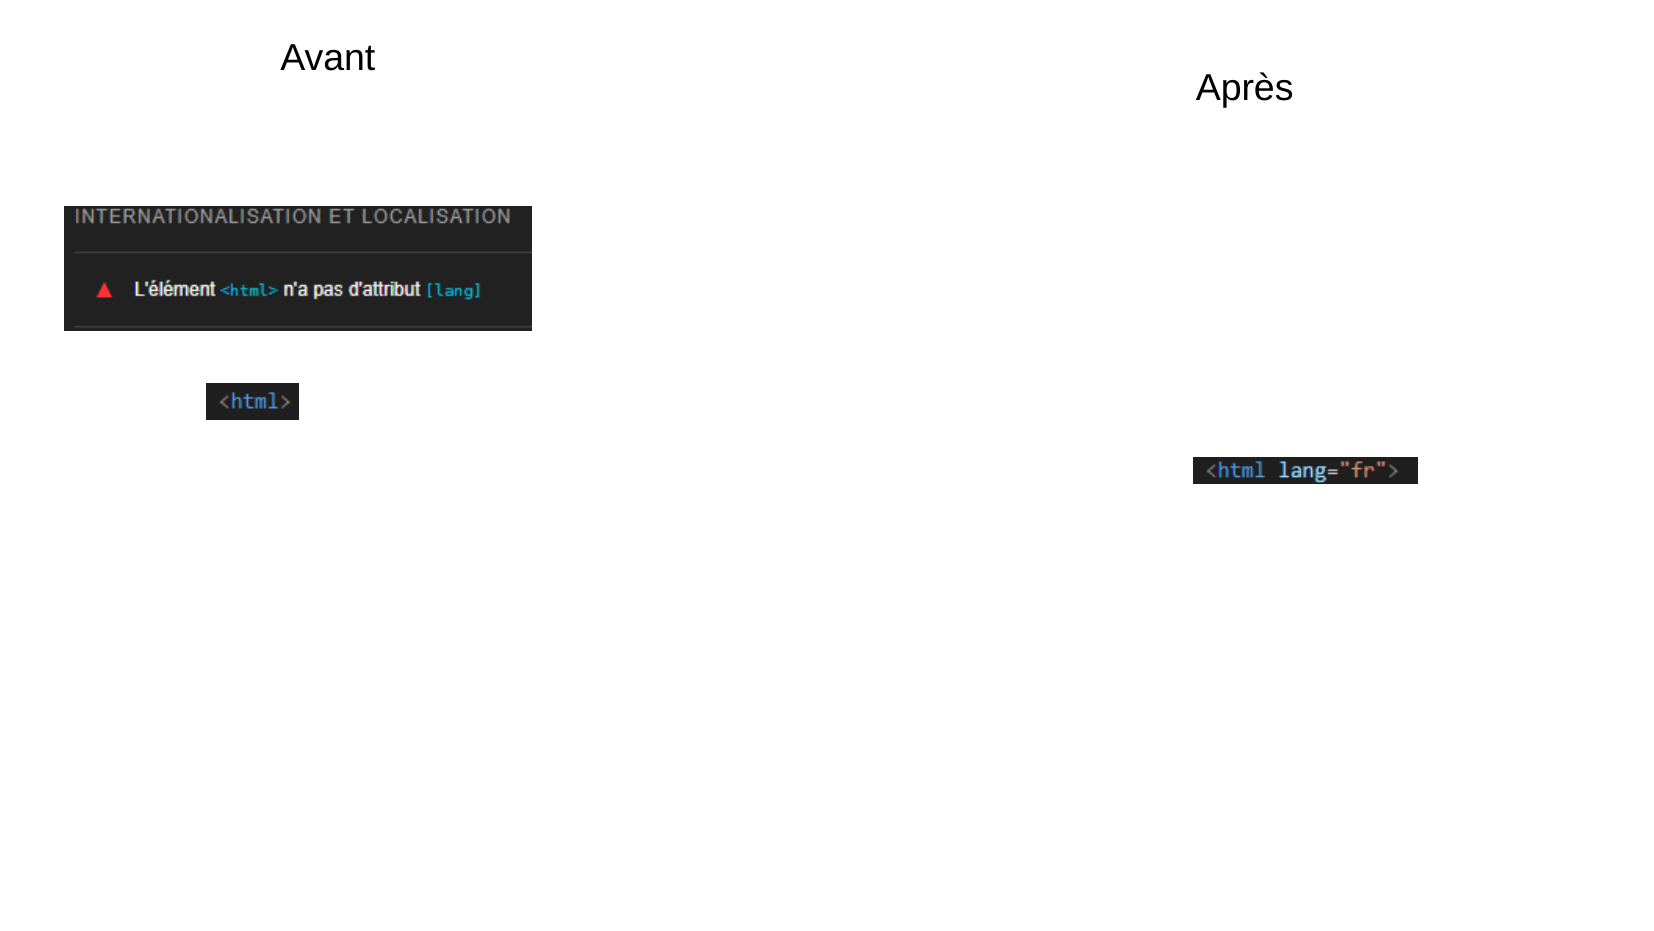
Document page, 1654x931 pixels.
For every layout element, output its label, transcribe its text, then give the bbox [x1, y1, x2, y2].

picture [1193, 457, 1418, 485]
picture [206, 383, 299, 420]
picture [64, 206, 532, 331]
text_box Après [1181, 59, 1309, 116]
text_box Avant [265, 29, 391, 87]
